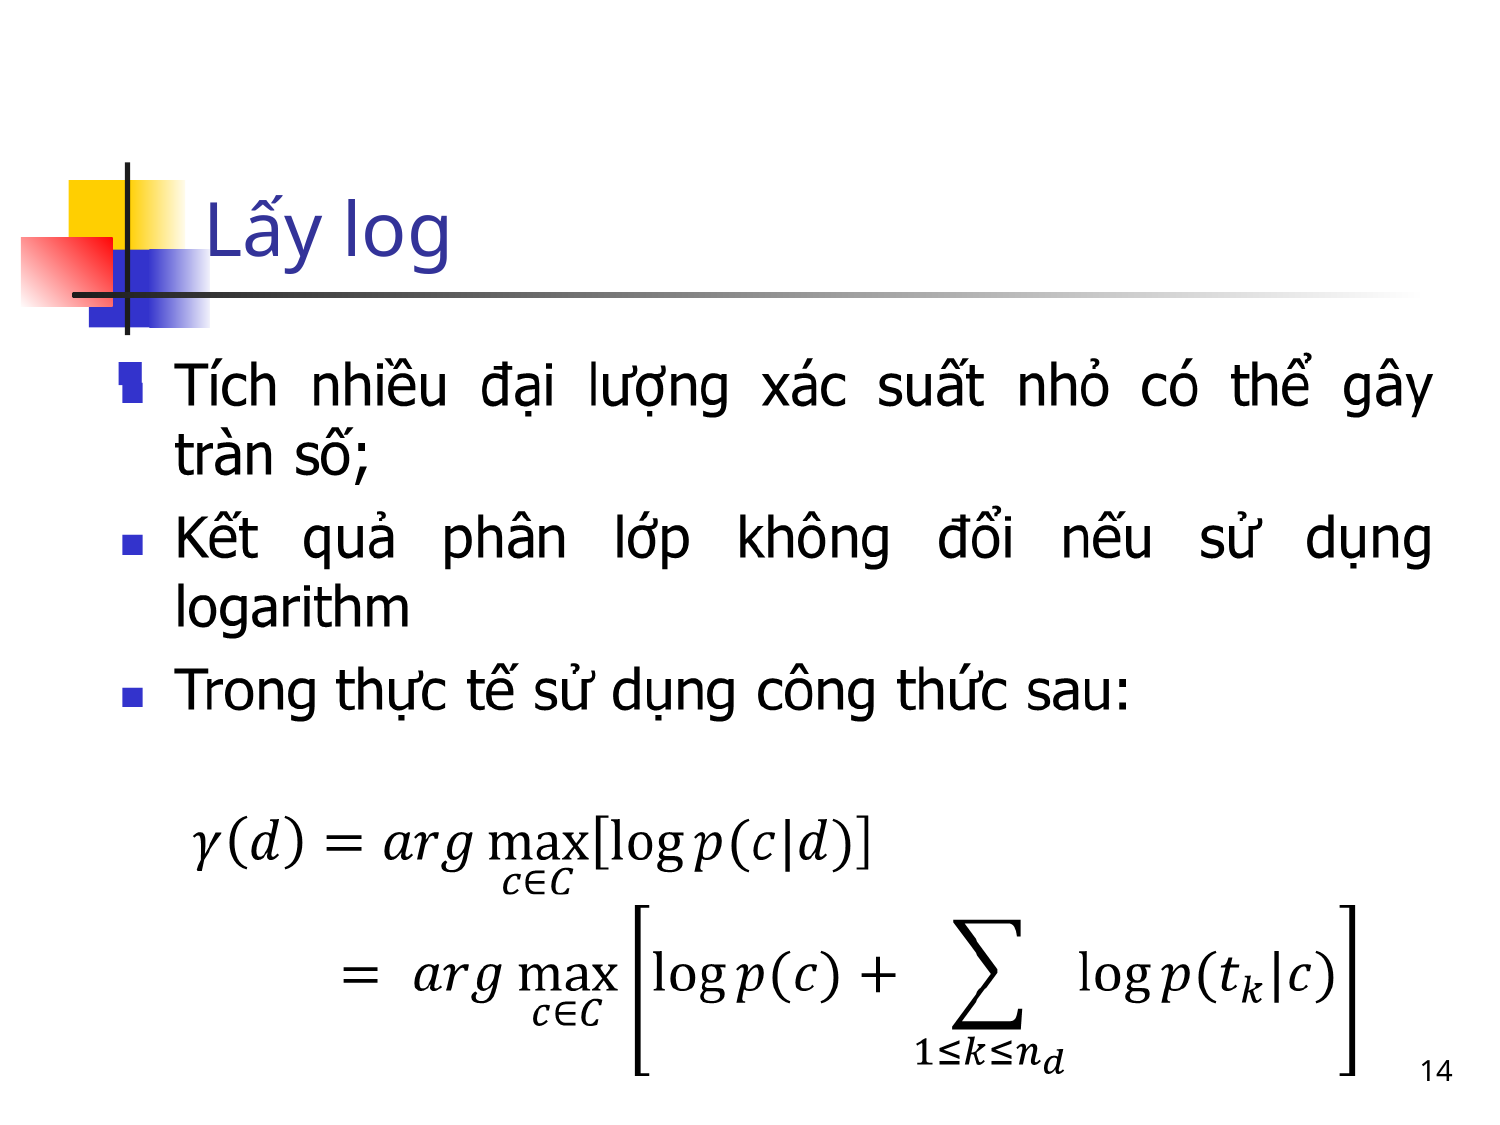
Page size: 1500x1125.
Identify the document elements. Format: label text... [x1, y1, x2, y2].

title Lấy log [188, 39, 1468, 279]
list [100, 331, 1469, 1083]
slide_number <number> [1155, 1024, 1468, 1100]
